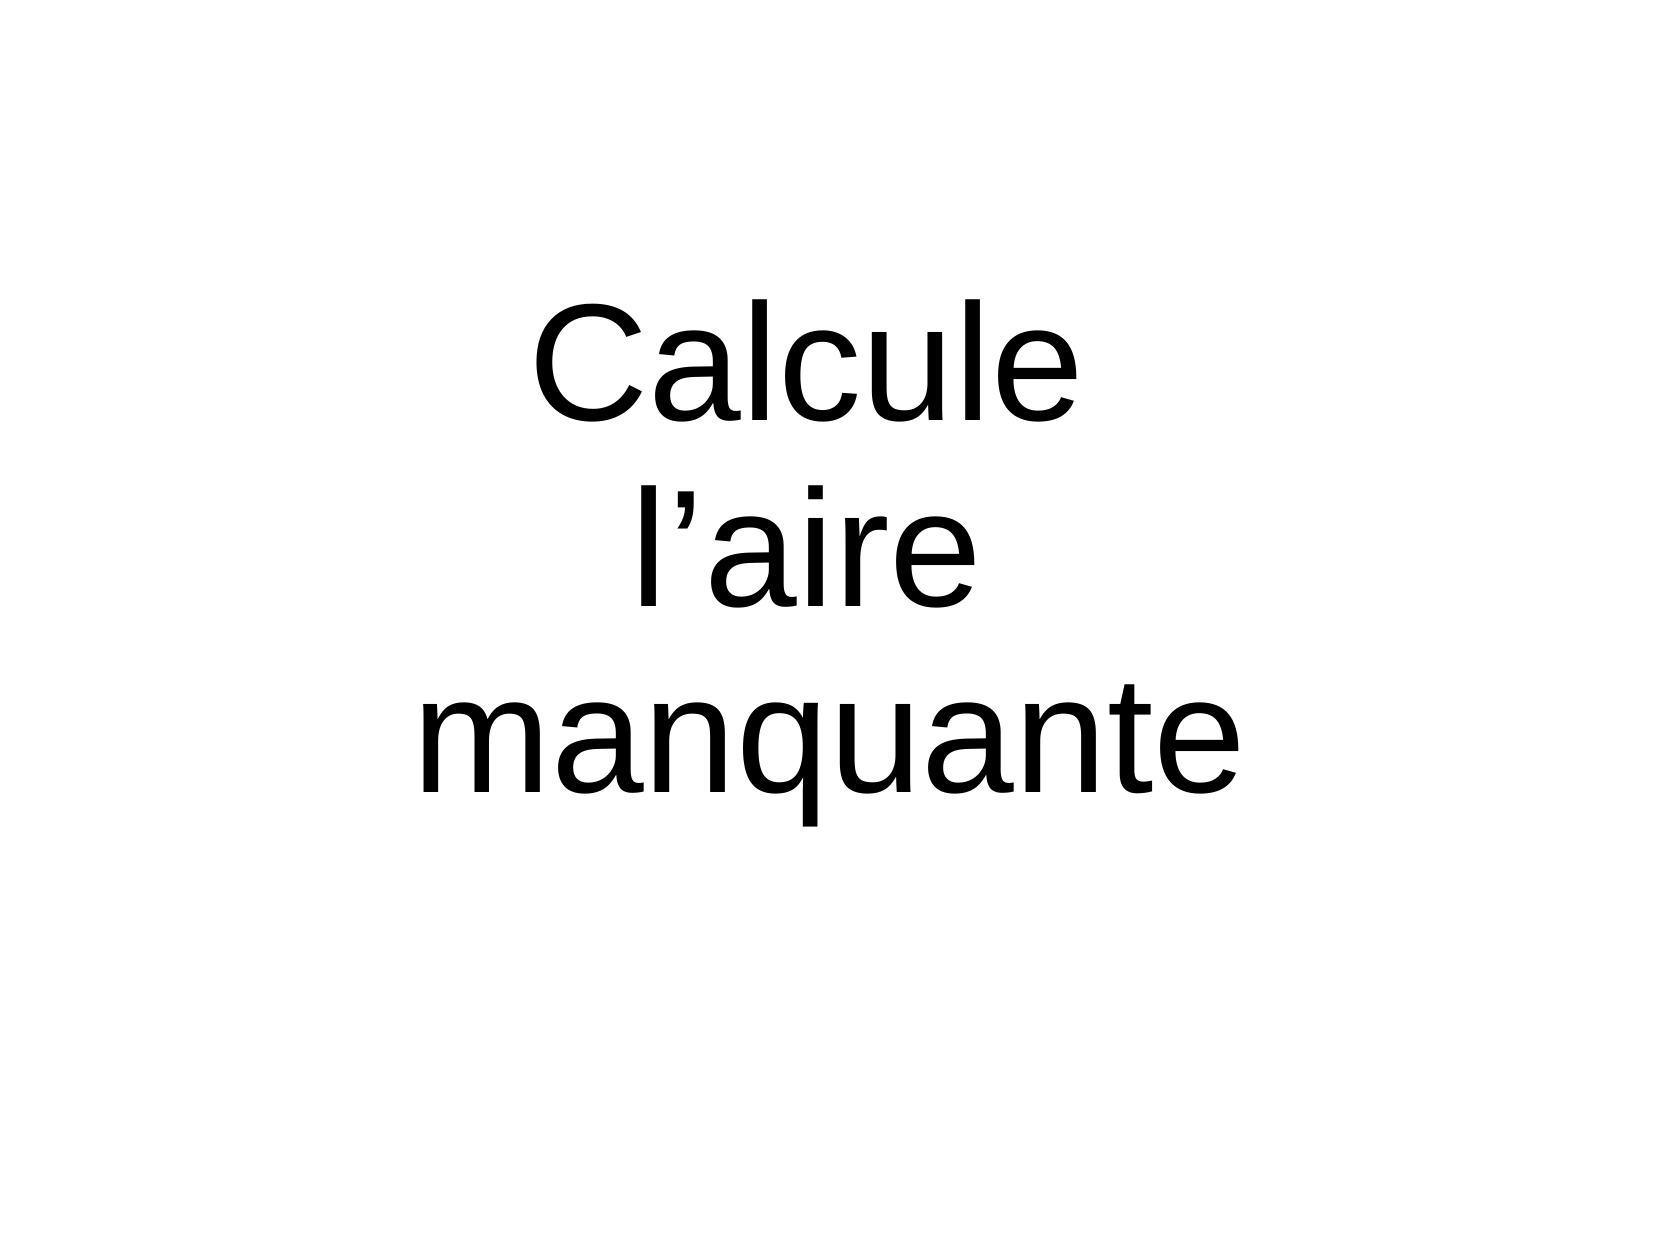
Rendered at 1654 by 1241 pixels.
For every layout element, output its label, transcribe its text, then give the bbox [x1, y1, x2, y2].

title Calcule l’aire manquante [2, 269, 1654, 829]
